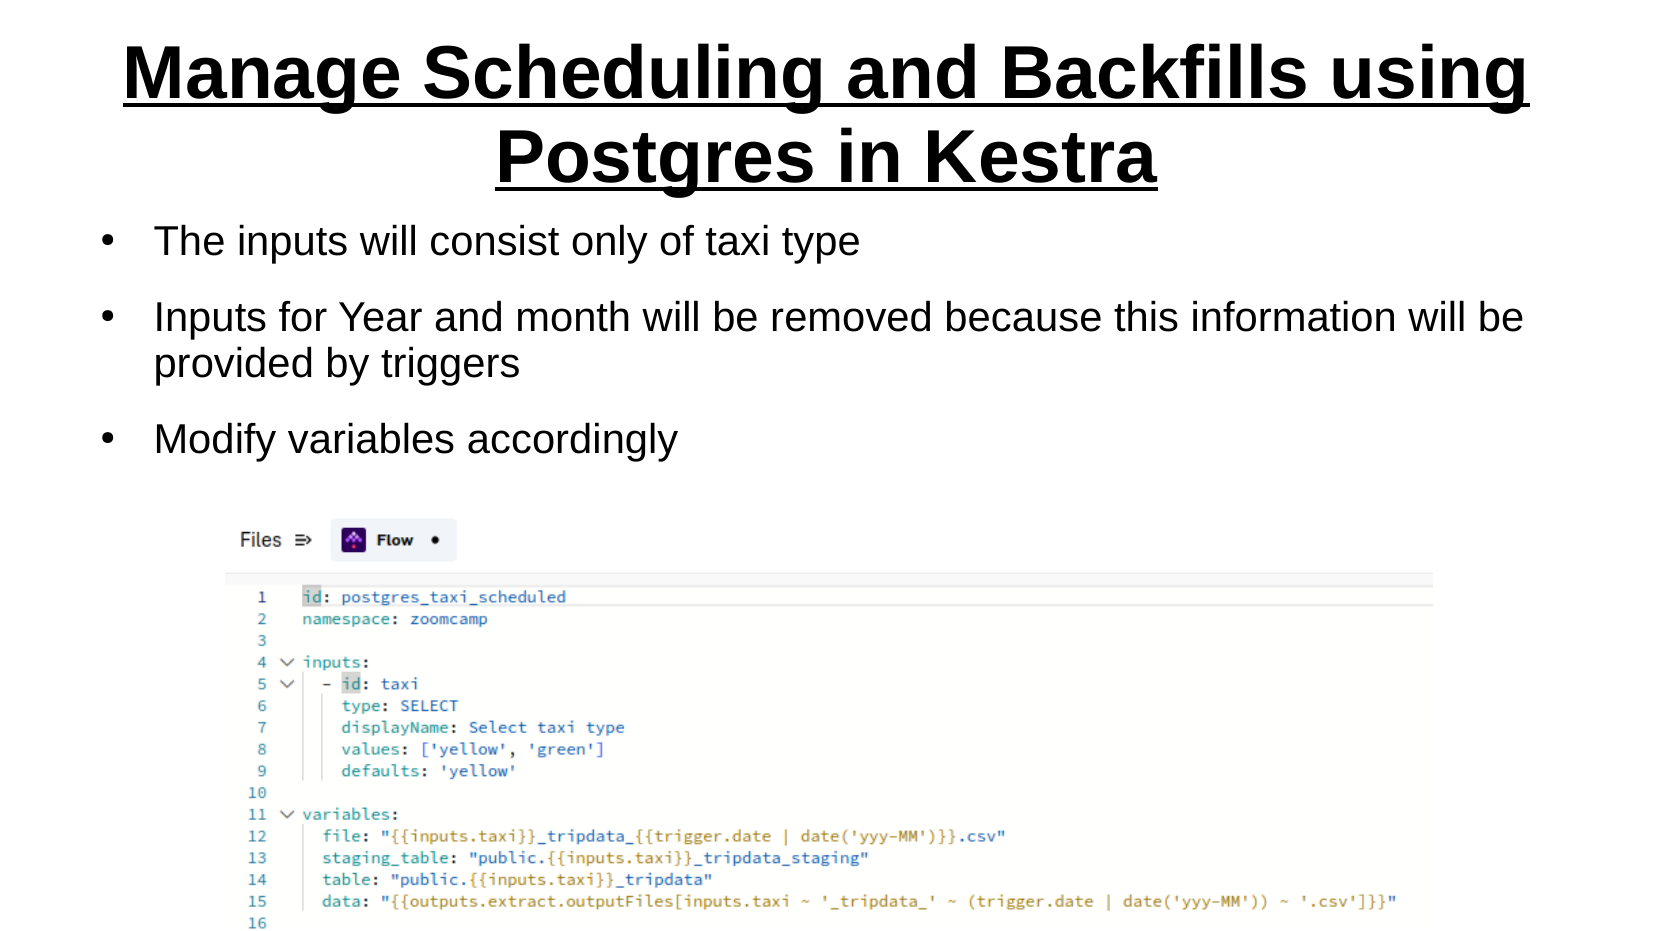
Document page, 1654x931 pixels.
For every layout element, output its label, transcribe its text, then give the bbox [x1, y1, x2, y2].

list The inputs will consist only of taxi type Inputs for Year and month will be removed because this information will be provided by triggers Modify variables accordingly [82, 217, 1571, 758]
picture [225, 513, 1433, 930]
title Manage Scheduling and Backfills using Postgres in Kestra [82, 30, 1571, 199]
